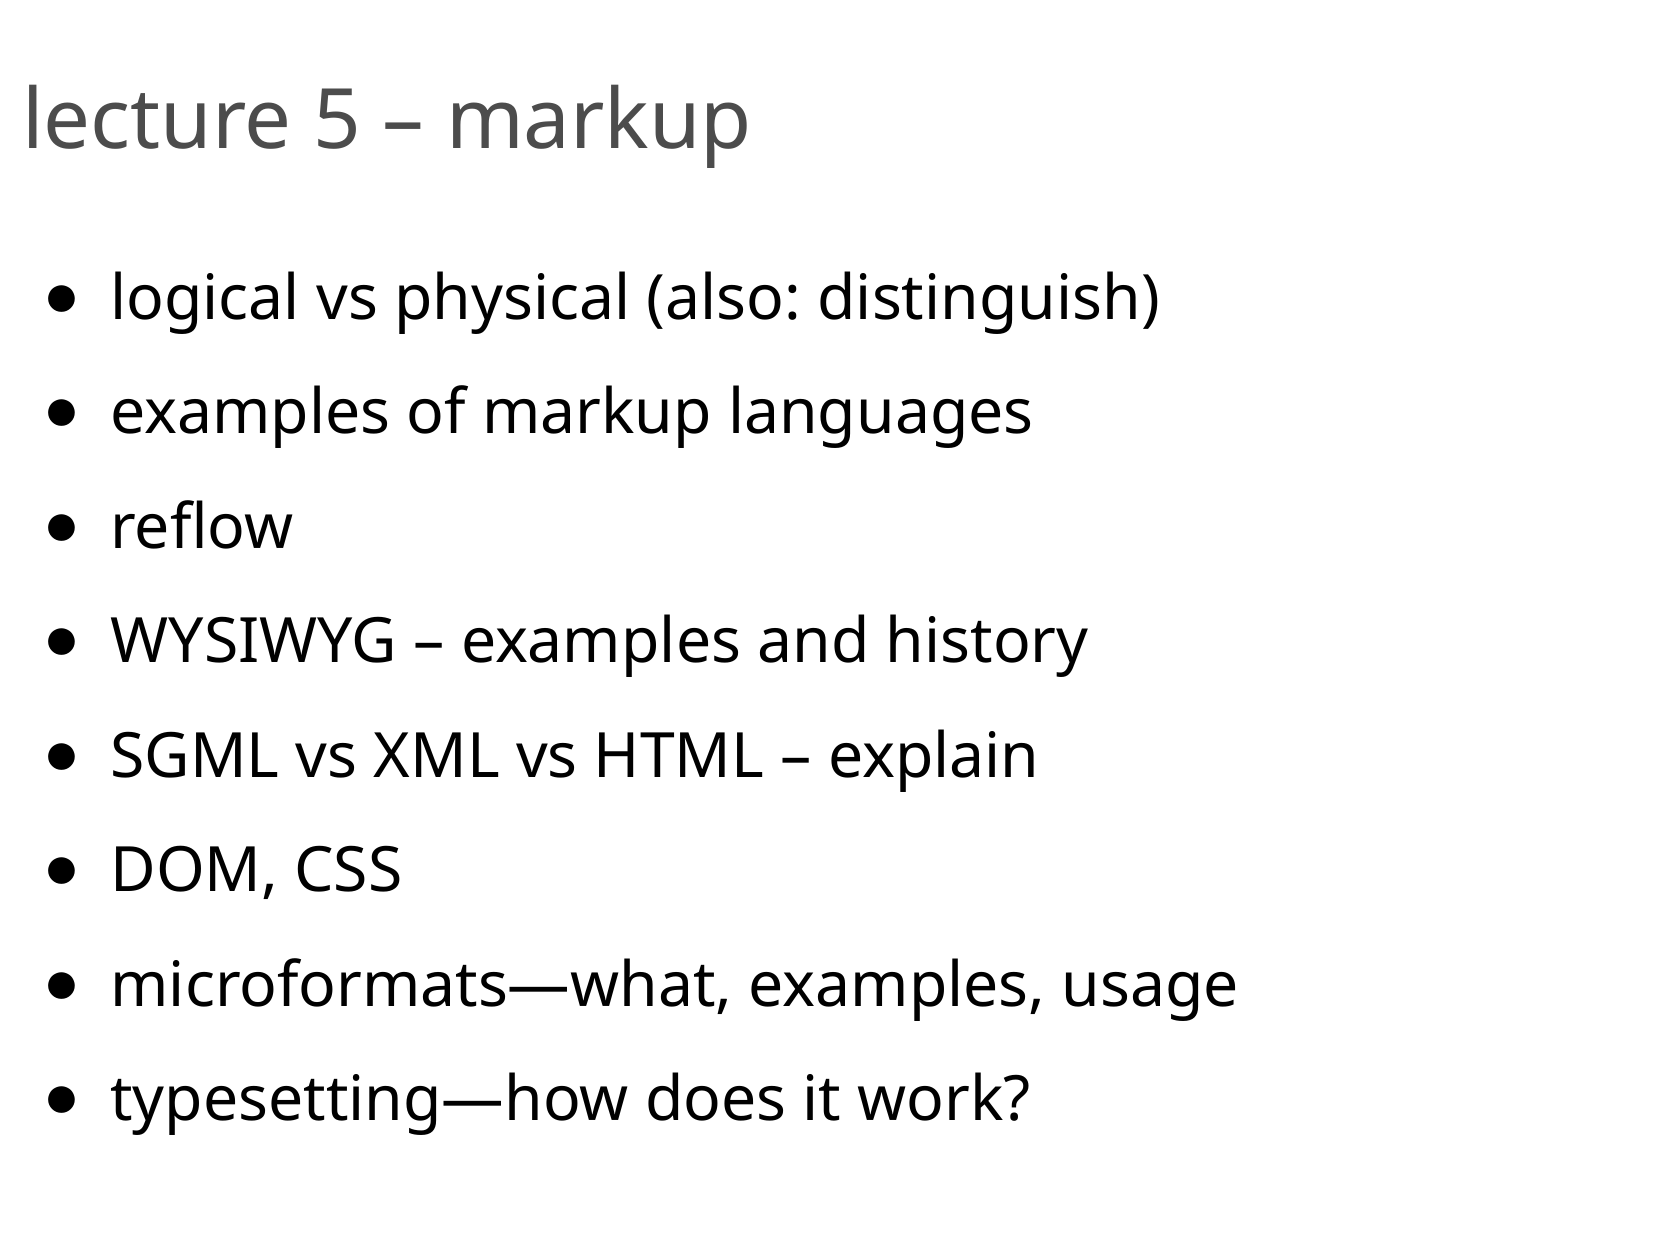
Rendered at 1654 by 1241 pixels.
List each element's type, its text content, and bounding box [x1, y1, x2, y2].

title lecture 5 – markup [22, 26, 1654, 205]
list logical vs physical (also: distinguish) examples of markup languages reflow WYSIWYG – examples and history SGML vs XML vs HTML – explain DOM, CSS microformats—what, examples, usage typesetting—how does it work? [25, 233, 1654, 1158]
